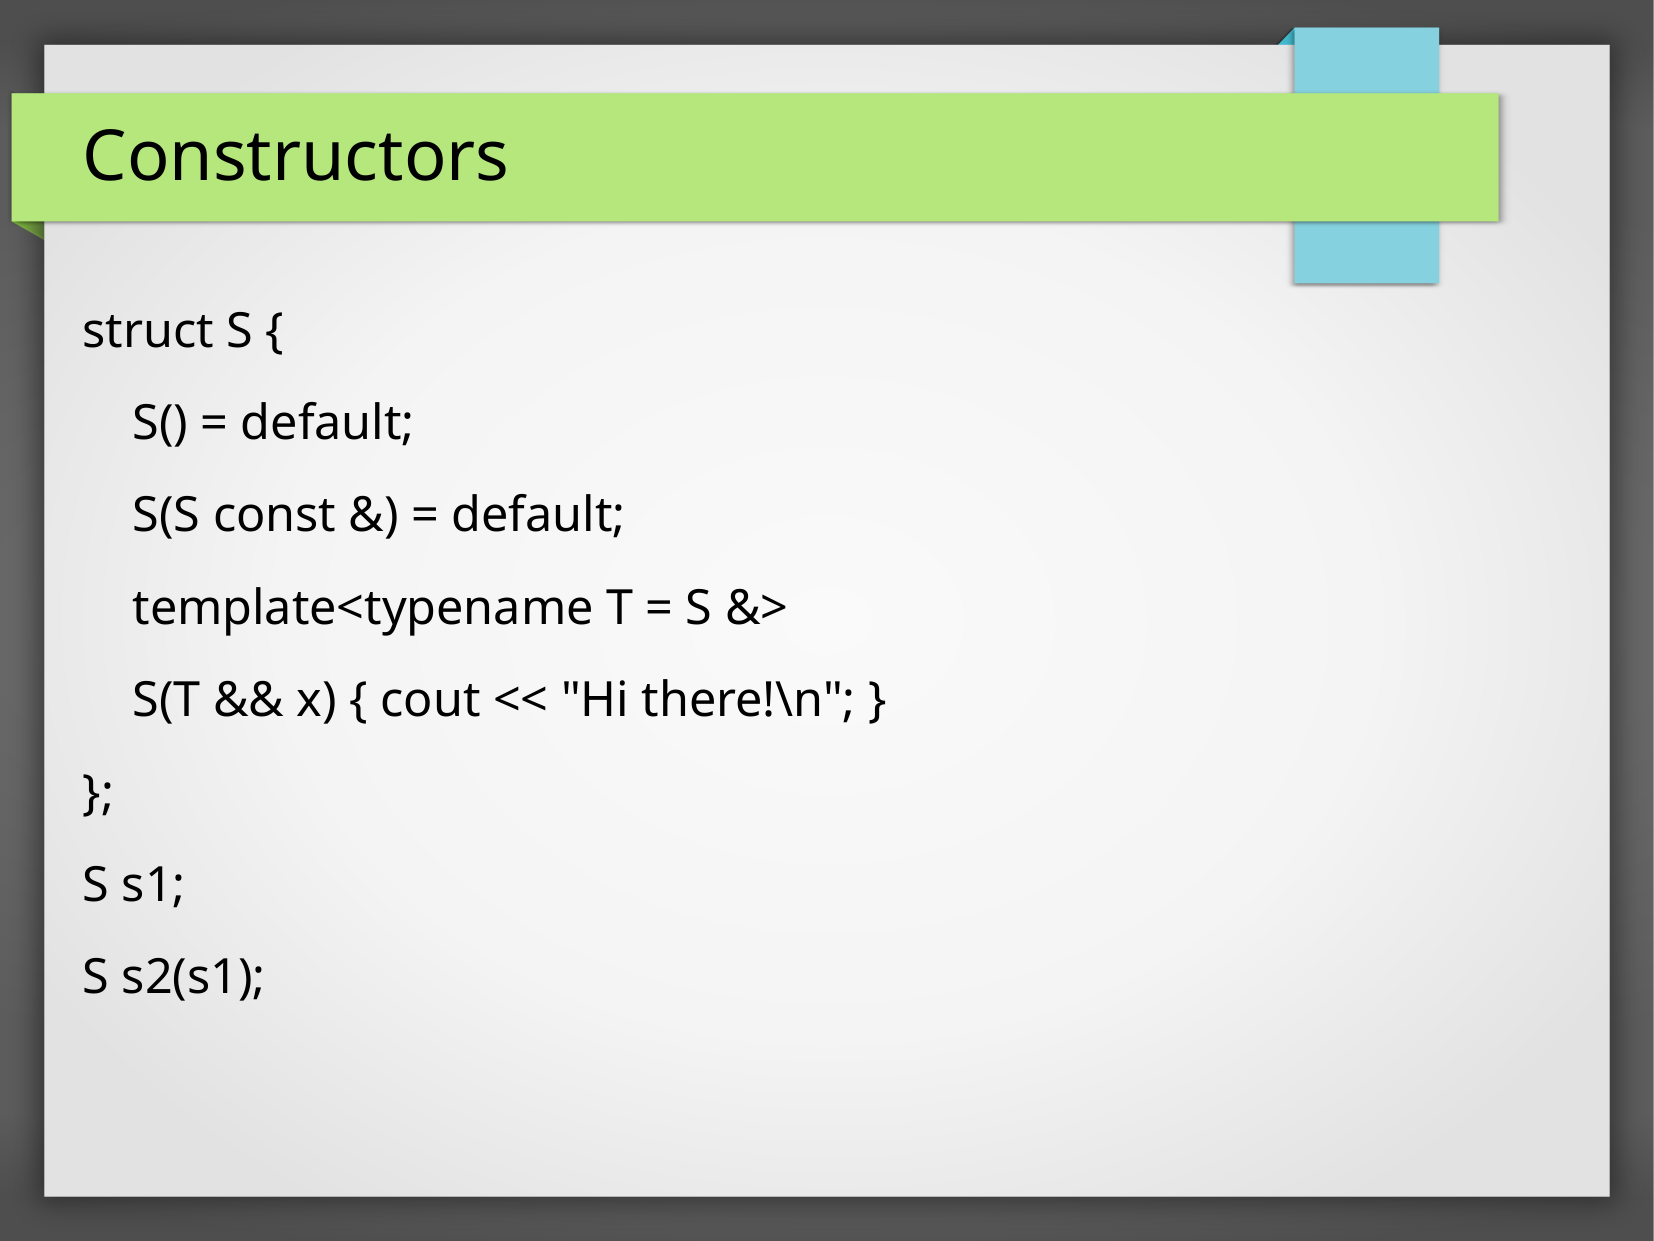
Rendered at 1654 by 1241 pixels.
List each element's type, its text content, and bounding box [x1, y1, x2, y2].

picture [0, 0, 1654, 1241]
title Constructors [82, 94, 1264, 213]
list struct S { S() = default; S(S const &) = default; template<typename T = S &> S(T && x) { cout << "Hi there!\n"; } }; S s1; S s2(s1); [82, 295, 1571, 1015]
